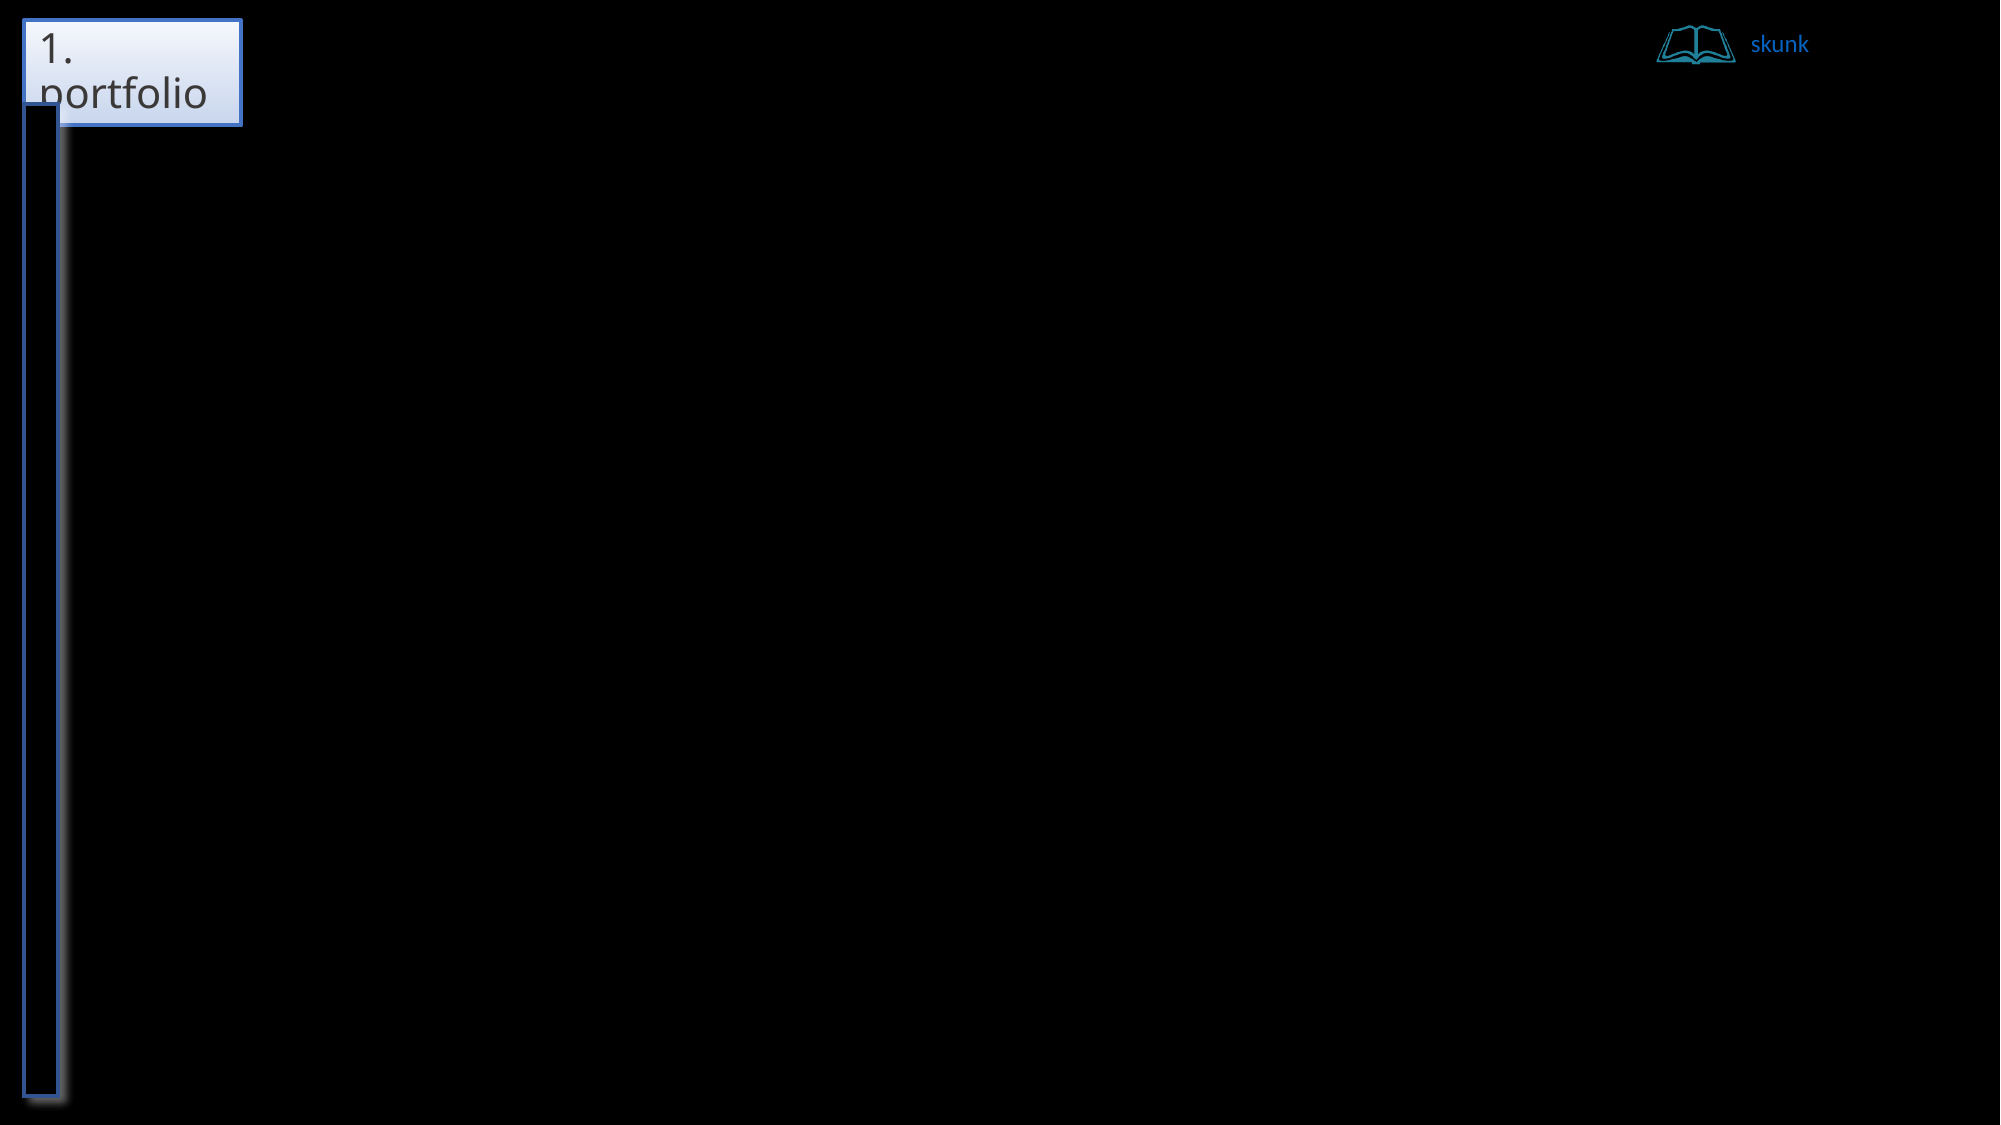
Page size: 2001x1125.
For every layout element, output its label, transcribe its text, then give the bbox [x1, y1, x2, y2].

picture [1654, 23, 1736, 67]
title 1. portfolio [23, 20, 241, 81]
text_box [23, 103, 58, 1096]
text_box skunk [1735, 20, 1825, 66]
